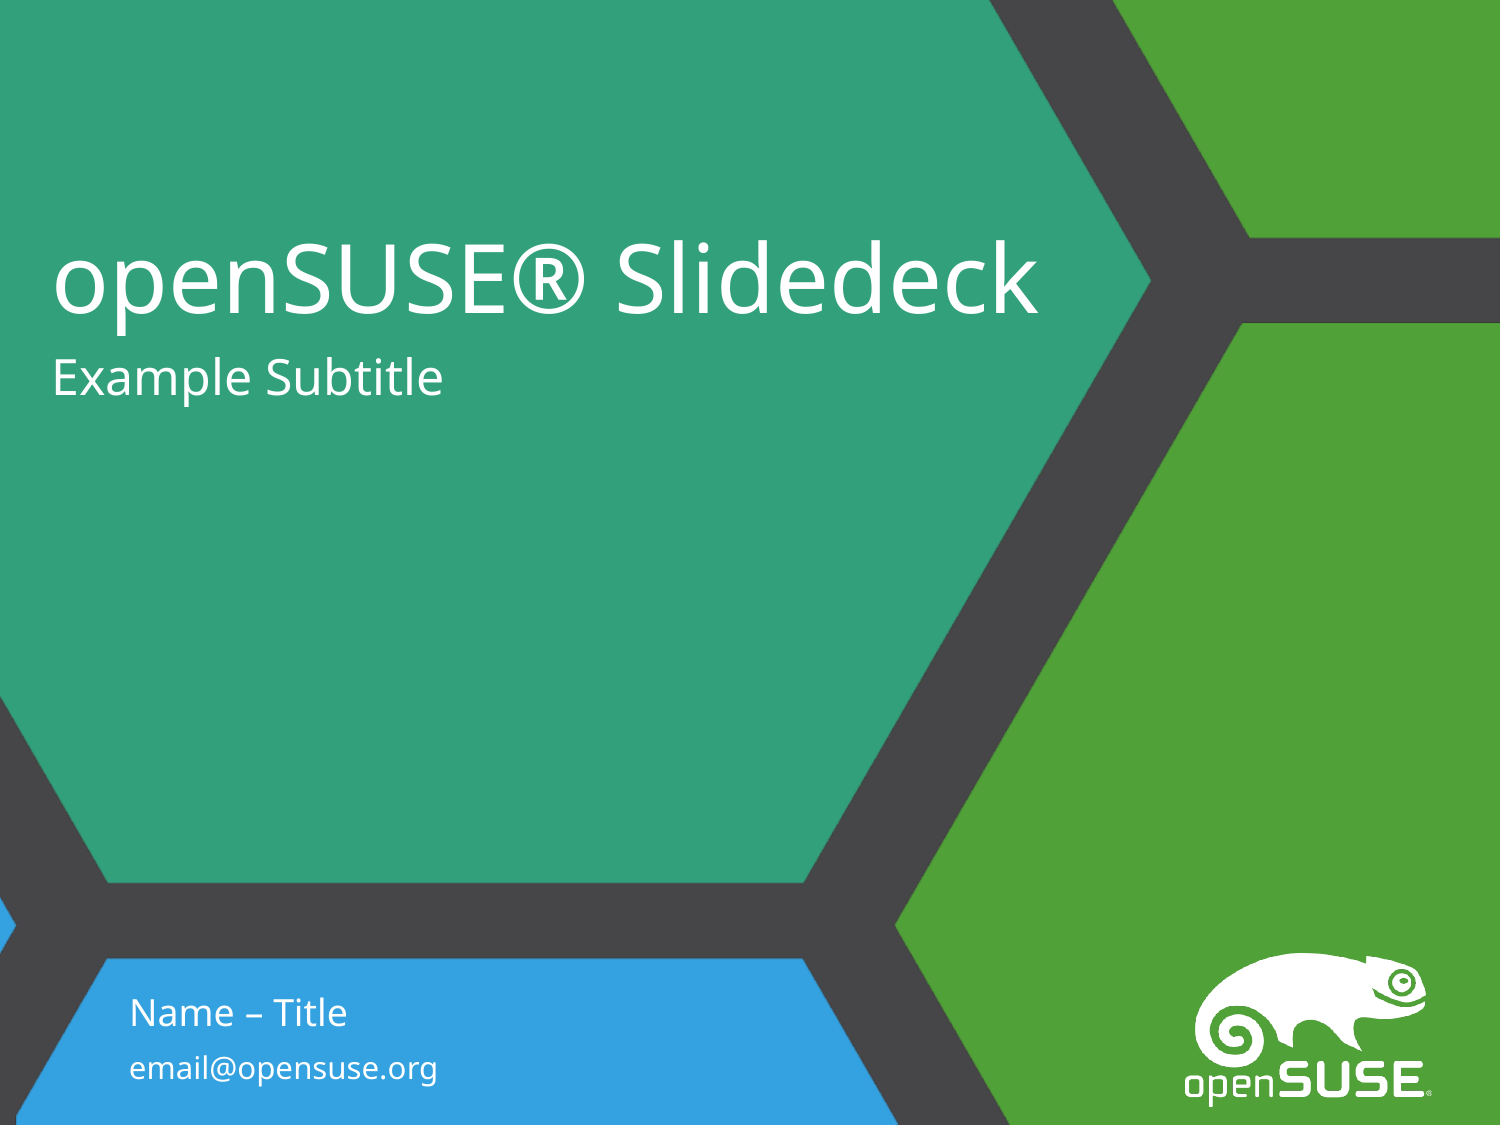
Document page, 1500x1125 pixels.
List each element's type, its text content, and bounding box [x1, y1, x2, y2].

list Name – Title email@opensuse.org [126, 986, 751, 1125]
picture [0, 0, 1500, 1125]
title openSUSE® Slidedeck Example Subtitle [51, 136, 1101, 410]
